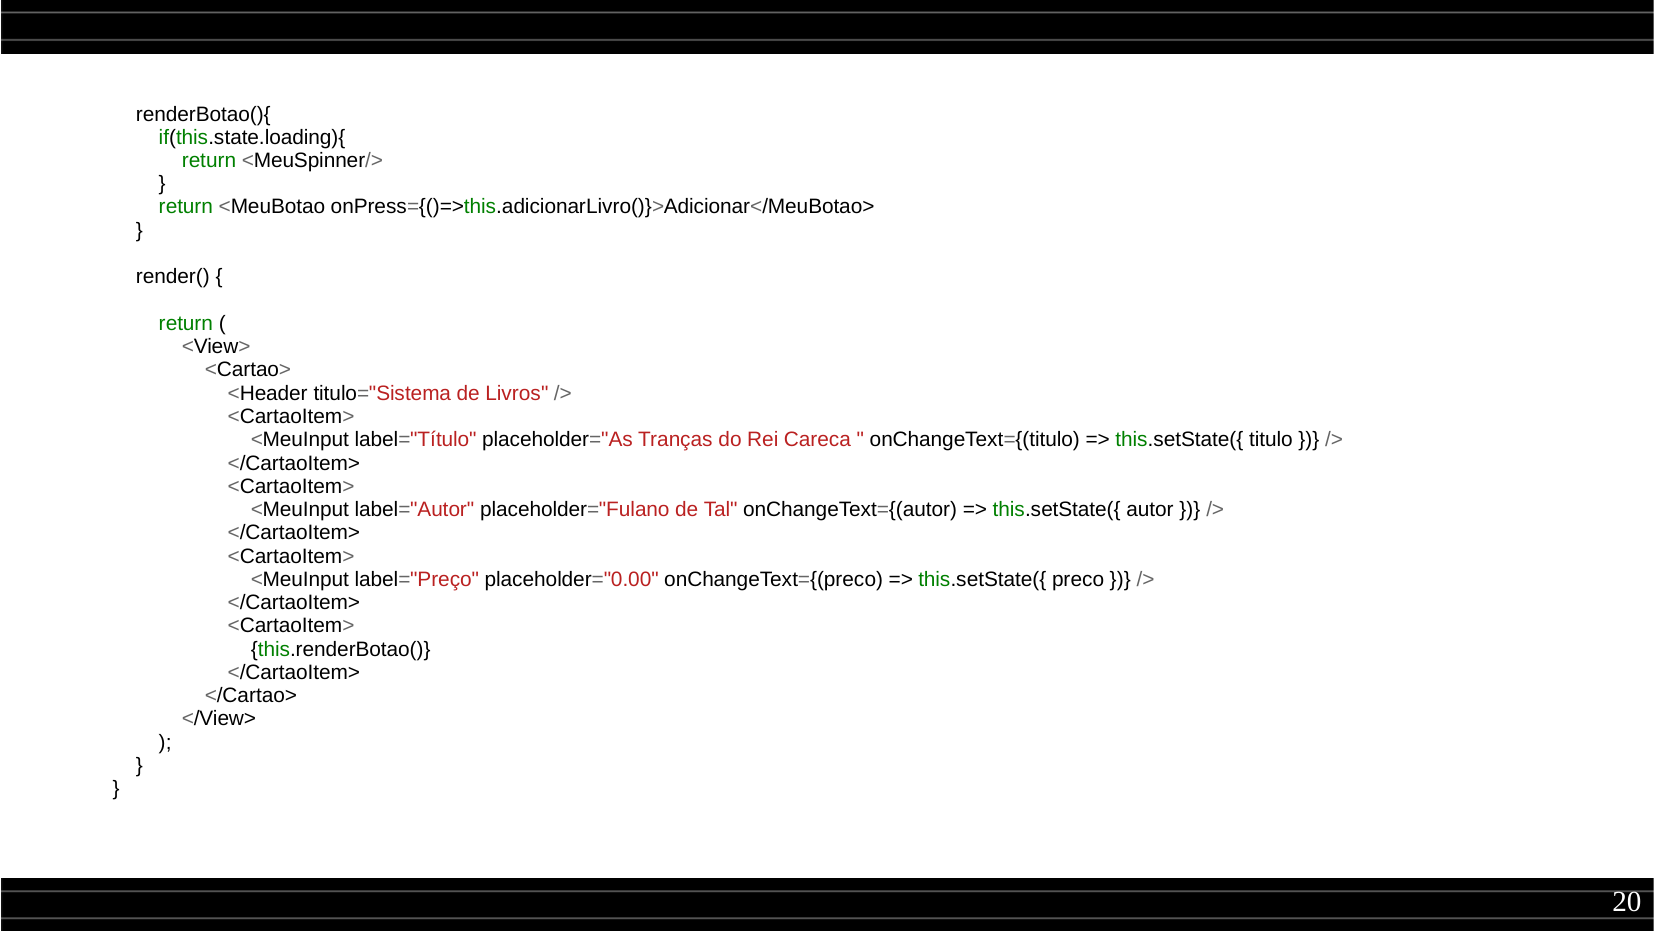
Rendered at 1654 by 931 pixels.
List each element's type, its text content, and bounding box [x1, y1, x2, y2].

picture [1, 878, 1654, 931]
text_box renderBotao(){ if(this.state.loading){ return <MeuSpinner/> } return <MeuBotao onPress={()=>this.adicionarLivro()}>Adicionar</MeuBotao> } render() { return ( <View> <Cartao> <Header titulo="Sistema de Livros" /> <CartaoItem> <MeuInput label="Título" placeholder="As Tranças do Rei Careca " onChangeText={(titulo) => this.setState({ titulo })} /> </CartaoItem> <CartaoItem> <MeuInput label="Autor" placeholder="Fulano de Tal" onChangeText={(autor) => this.setState({ autor })} /> </CartaoItem> <CartaoItem> <MeuInput label="Preço" placeholder="0.00" onChangeText={(preco) => this.setState({ preco })} /> </CartaoItem> <CartaoItem> {this.renderBotao()} </CartaoItem> </Cartao> </View> ); } } [98, 94, 1420, 808]
picture [1, 0, 1654, 54]
